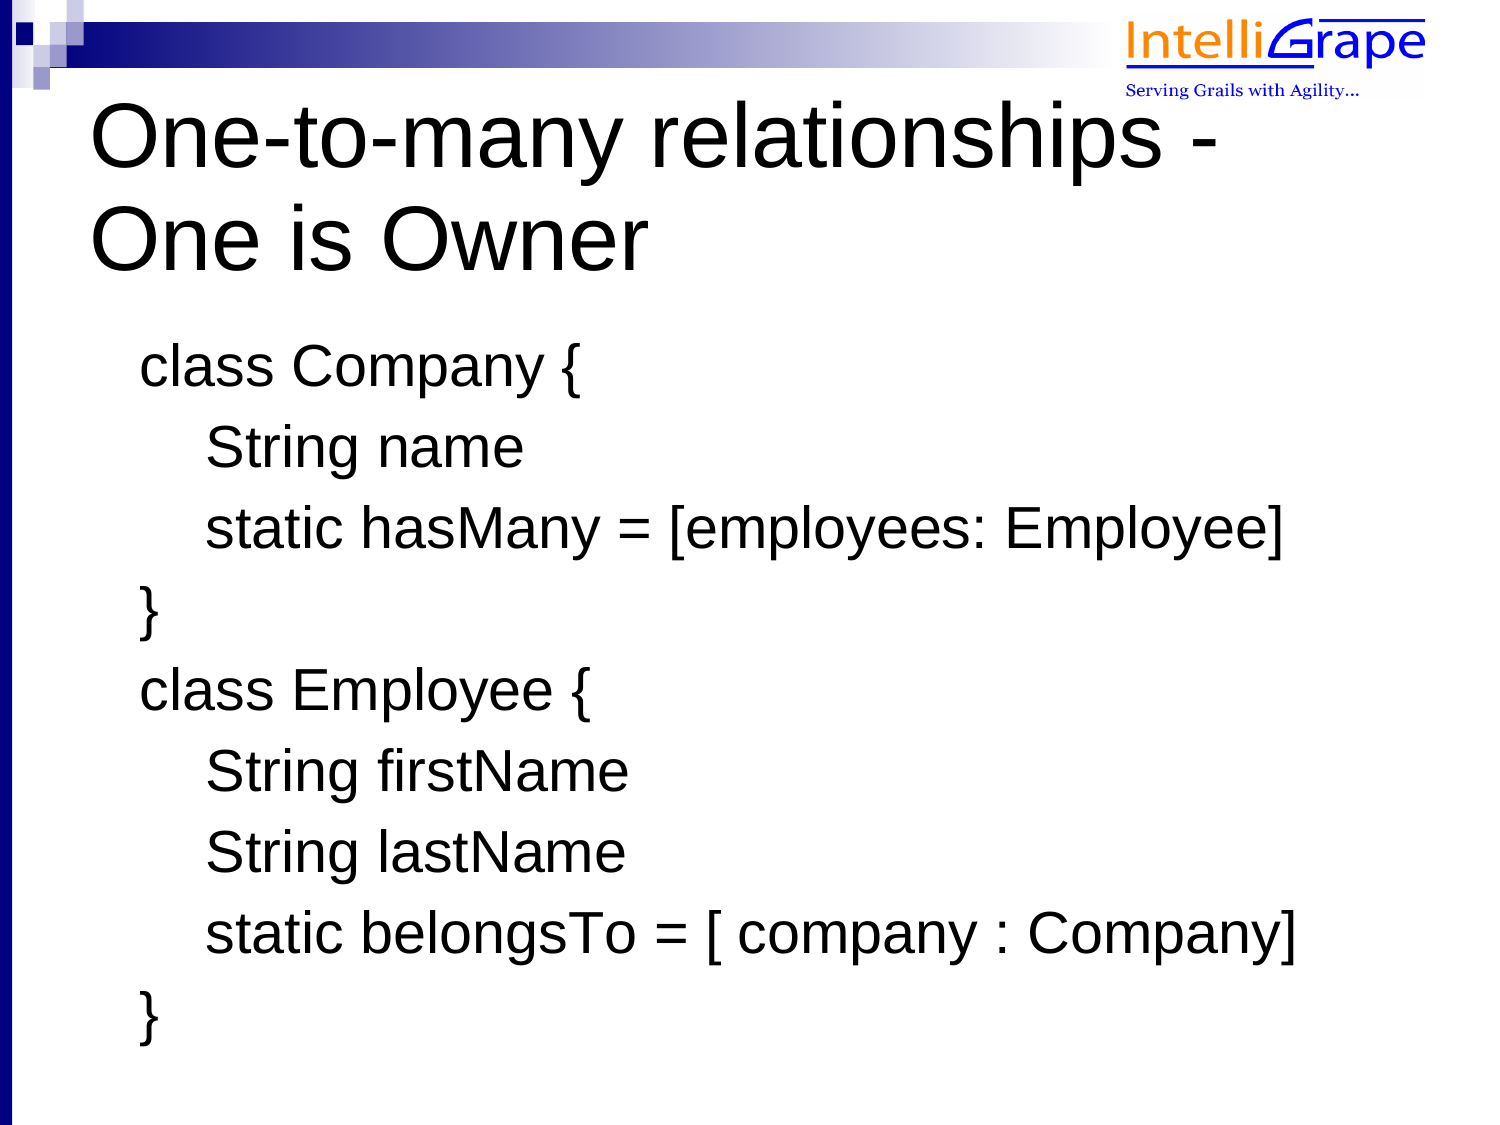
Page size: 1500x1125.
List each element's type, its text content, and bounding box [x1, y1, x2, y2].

list class Company { String name static hasMany = [employees: Employee] } class Employee { String firstName String lastName static belongsTo = [ company : Company] } [75, 324, 1426, 1068]
title One-to-many relationships - One is Owner [75, 74, 1426, 301]
picture [1125, 12, 1425, 74]
